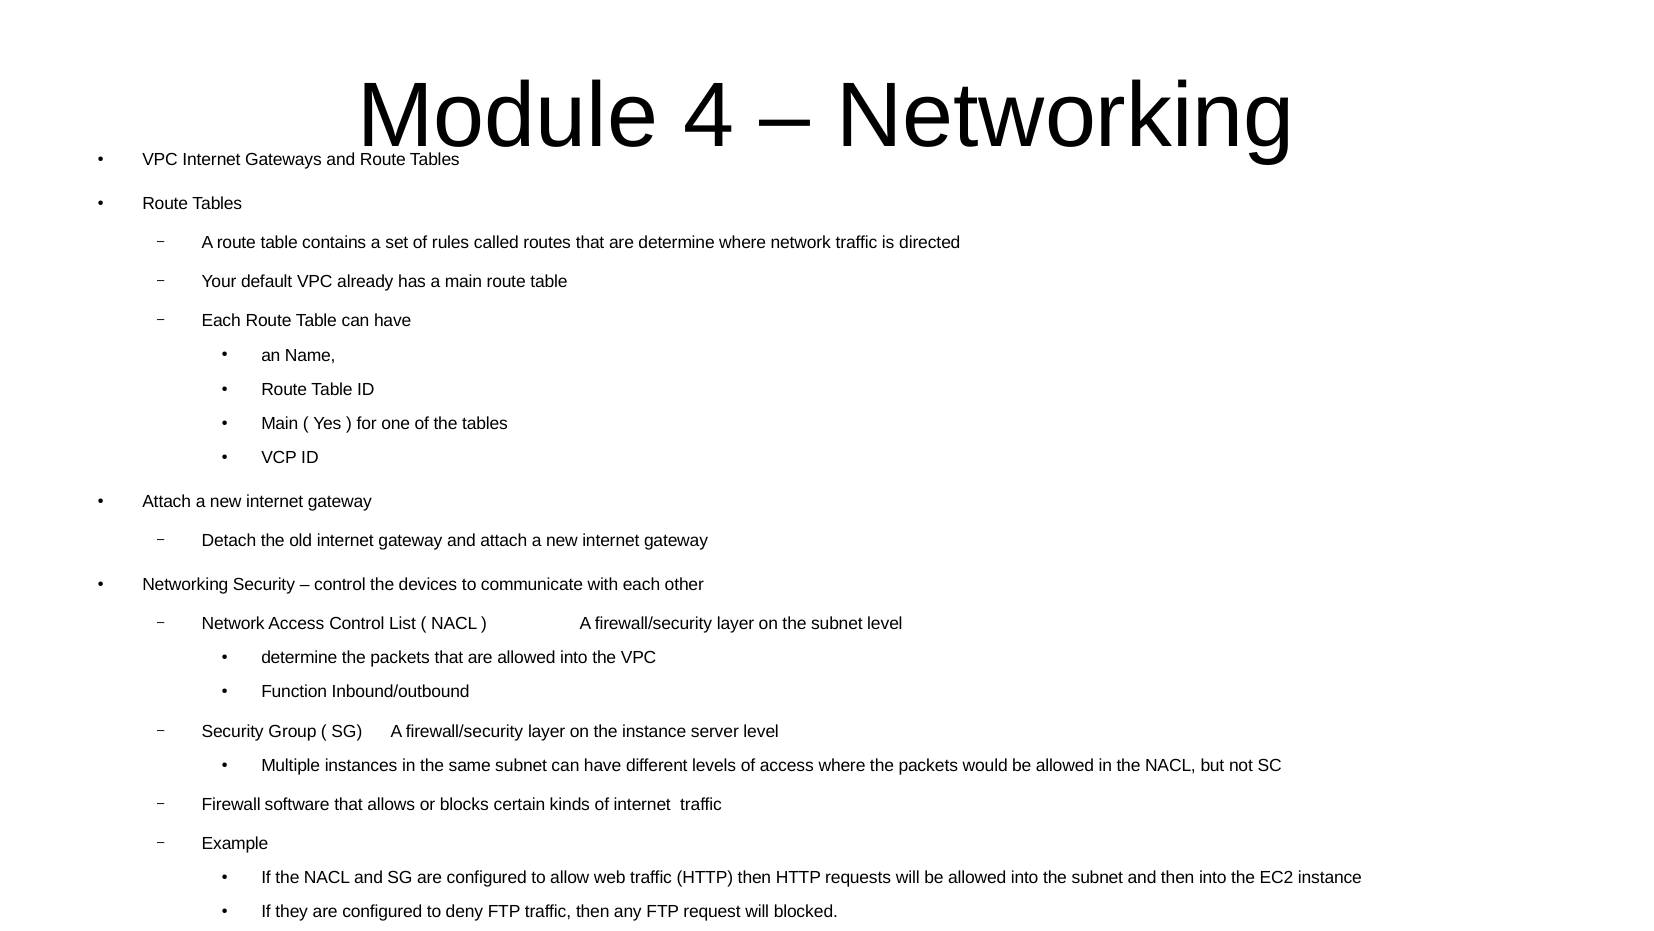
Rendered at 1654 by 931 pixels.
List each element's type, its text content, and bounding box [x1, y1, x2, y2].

title Module 4 – Networking [82, 12, 1571, 150]
list VPC Internet Gateways and Route Tables Route Tables A route table contains a set of rules called routes that are determine where network traffic is directed Your default VPC already has a main route table Each Route Table can have an Name, Route Table ID Main ( Yes ) for one of the tables VCP ID Attach a new internet gateway Detach the old internet gateway and attach a new internet gateway Networking Security – control the devices to communicate with each other Network Access Control List ( NACL ) A firewall/security layer on the subnet level determine the packets that are allowed into the VPC Function Inbound/outbound Security Group ( SG) A firewall/security layer on the instance server level Multiple instances in the same subnet can have different levels of access where the packets would be allowed in the NACL, but not SC Firewall software that allows or blocks certain kinds of internet traffic Example If the NACL and SG are configured to allow web traffic (HTTP) then HTTP requests will be allowed into the subnet and then into the EC2 instance If they are configured to deny FTP traffic, then any FTP request will blocked. [82, 150, 1606, 931]
